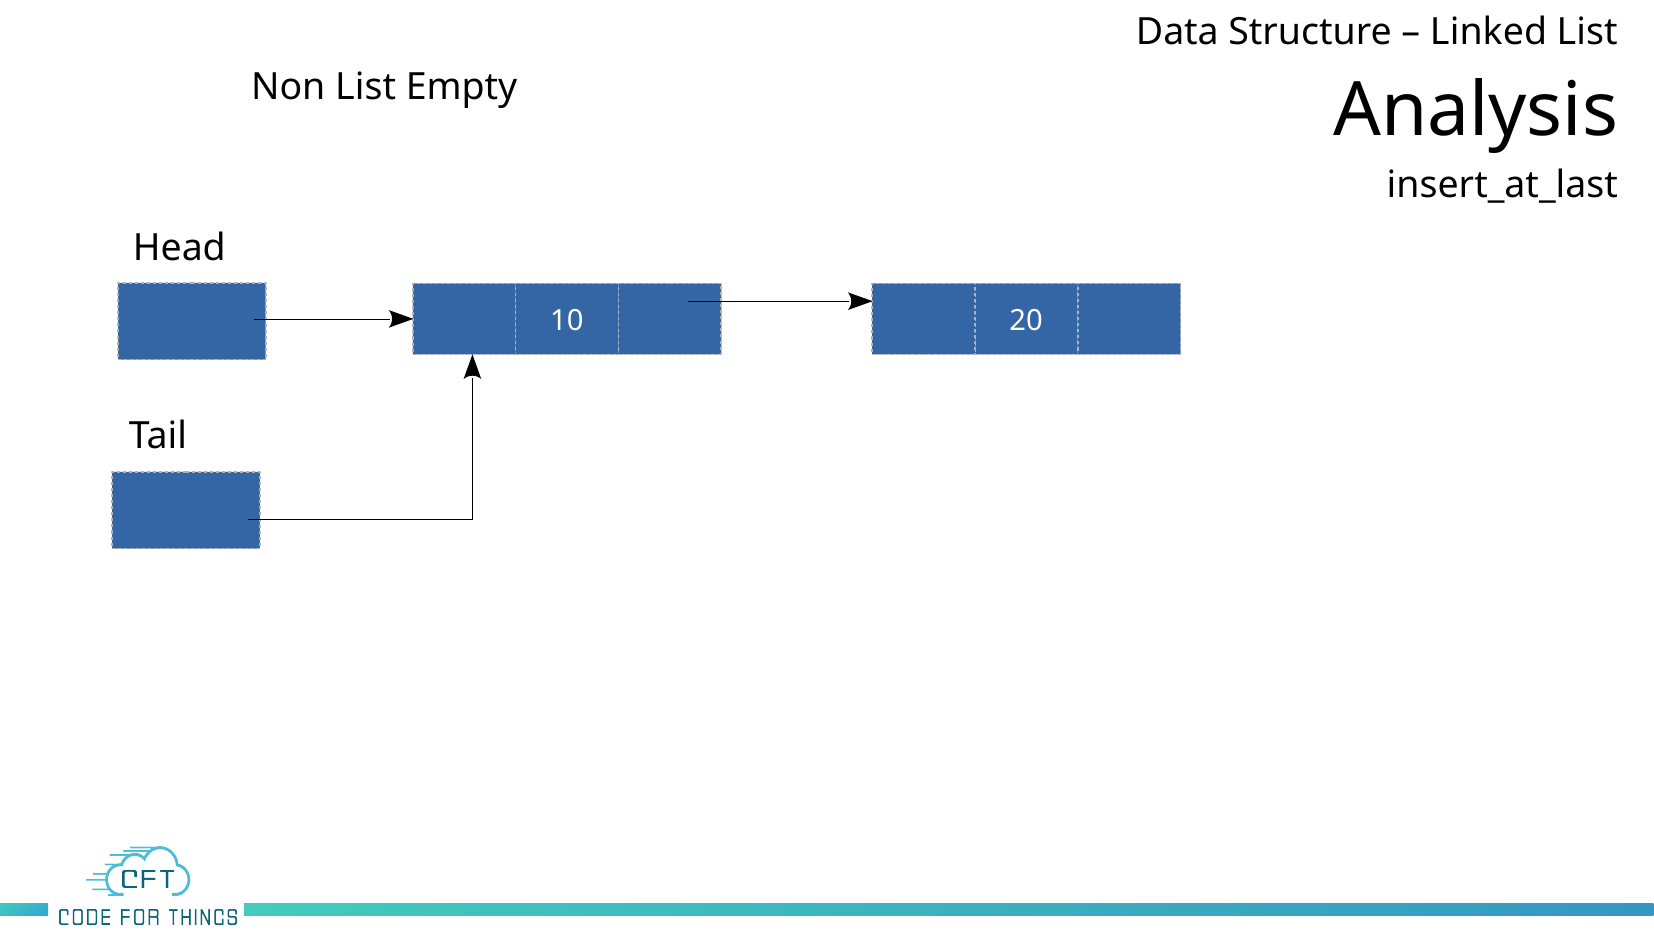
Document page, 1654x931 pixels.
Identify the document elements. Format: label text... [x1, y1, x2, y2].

text_box Tail [114, 401, 237, 468]
text_box [112, 471, 260, 549]
picture [59, 846, 237, 925]
text_box 20 [975, 283, 1077, 355]
text_box Head [118, 212, 285, 293]
text_box [872, 283, 975, 355]
text_box Non List Empty [236, 52, 662, 119]
text_box [1077, 283, 1181, 355]
text_box [618, 283, 722, 355]
title Data Structure – Linked List Analysis insert_at_last [1099, 0, 1619, 216]
text_box 10 [516, 283, 618, 355]
text_box [412, 283, 516, 355]
text_box [118, 293, 266, 360]
